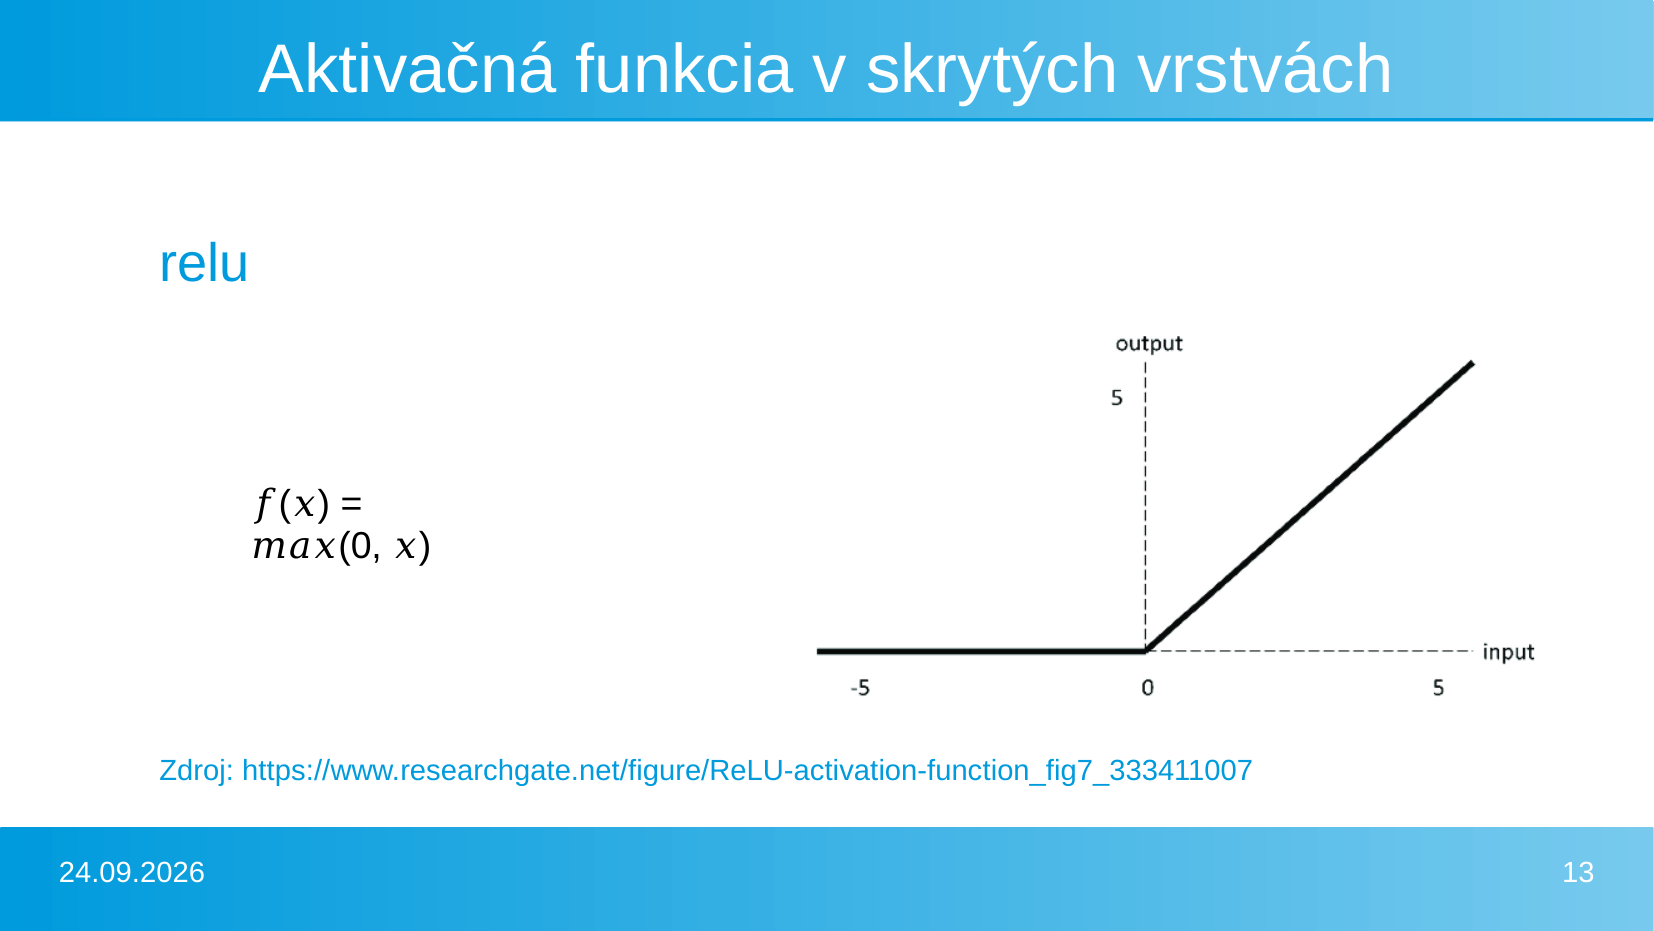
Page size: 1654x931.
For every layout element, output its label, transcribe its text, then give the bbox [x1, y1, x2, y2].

title Aktivačná funkcia v skrytých vrstvách [59, 29, 1595, 108]
list relu Zdroj: https://www.researchgate.net/figure/ReLU-activation-function_fig7_333411007 [88, 177, 1625, 768]
picture [797, 295, 1548, 718]
text_box 𝑓(𝑥) = 𝑚𝑎𝑥(0, 𝑥) [236, 474, 534, 532]
